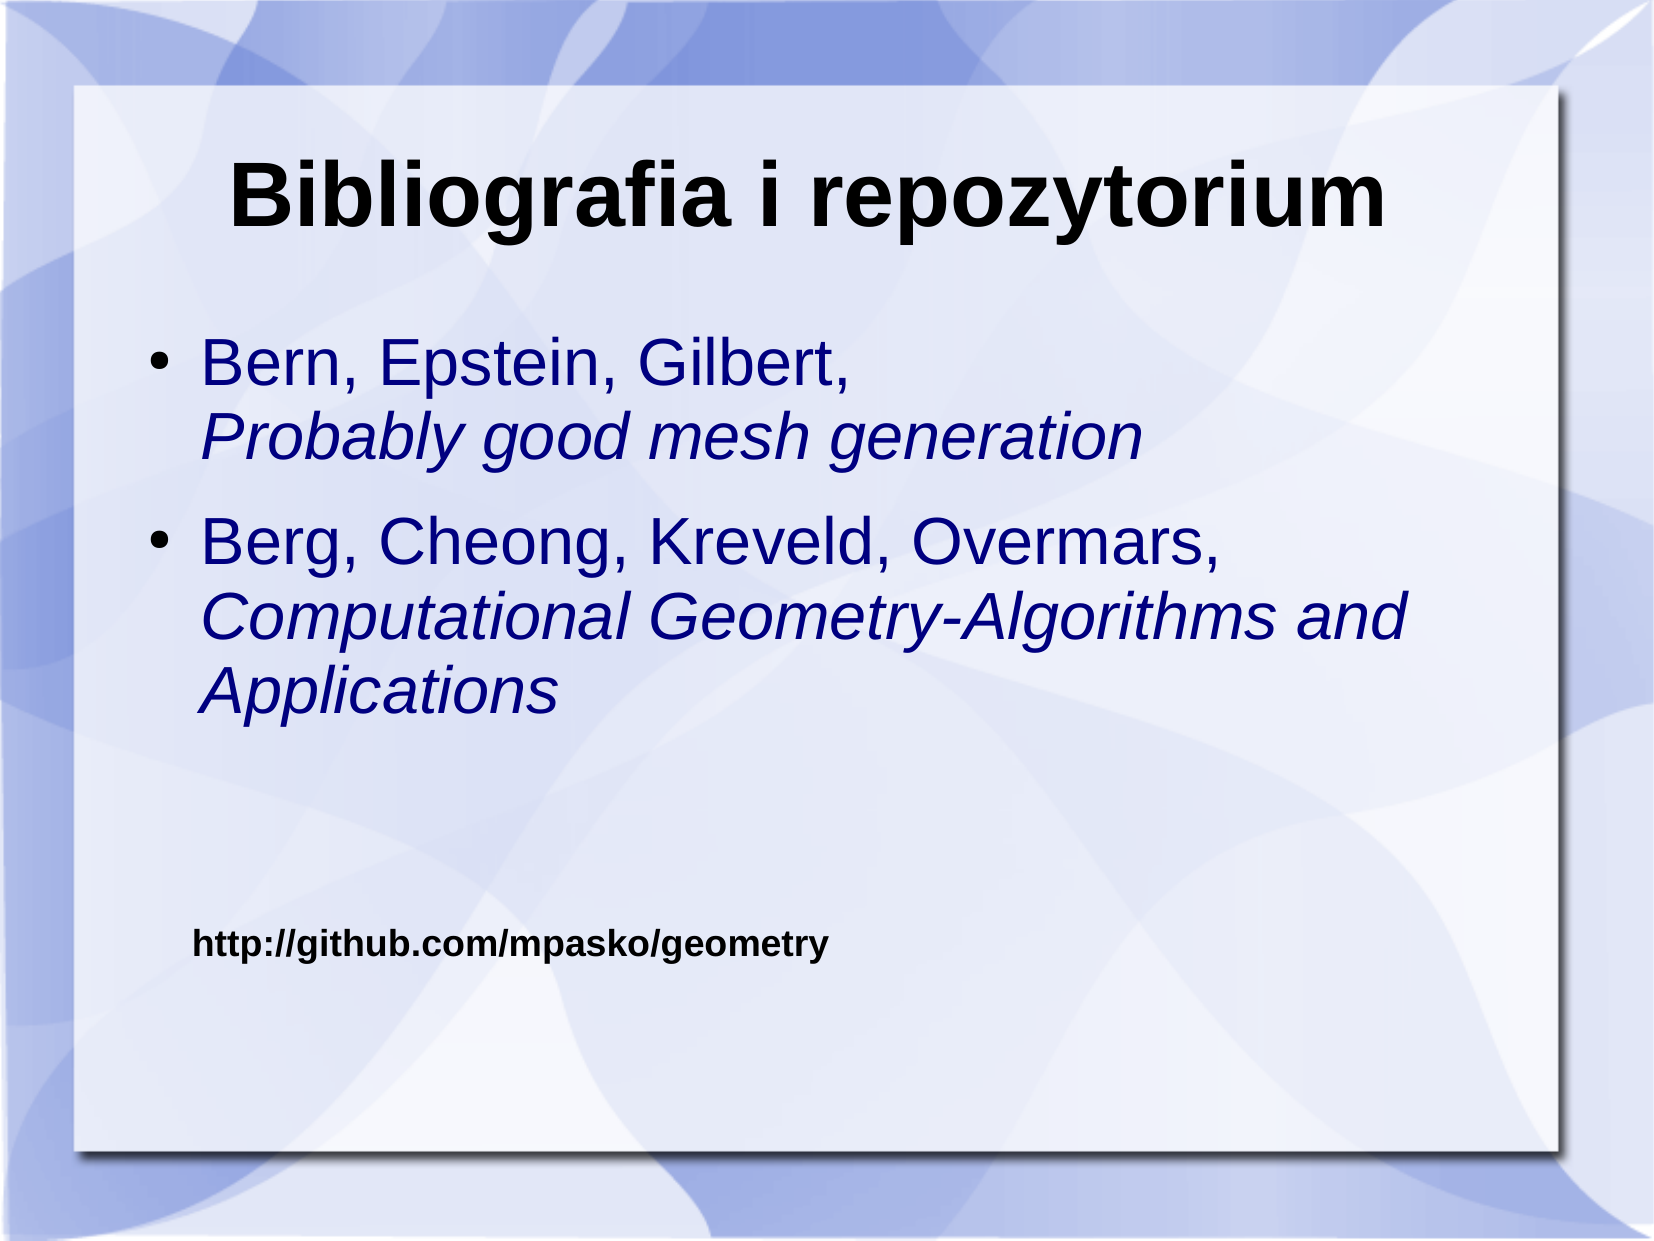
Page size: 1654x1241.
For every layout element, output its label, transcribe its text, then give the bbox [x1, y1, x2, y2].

text_box http://github.com/mpasko/geometry [177, 915, 845, 974]
picture [0, 0, 1654, 1241]
title Bibliografia i repozytorium [82, 90, 1536, 298]
list Bern, Epstein, Gilbert, Probably good mesh generation Berg, Cheong, Kreveld, Overmars, Computational Geometry-Algorithms and Applications [129, 324, 1489, 798]
